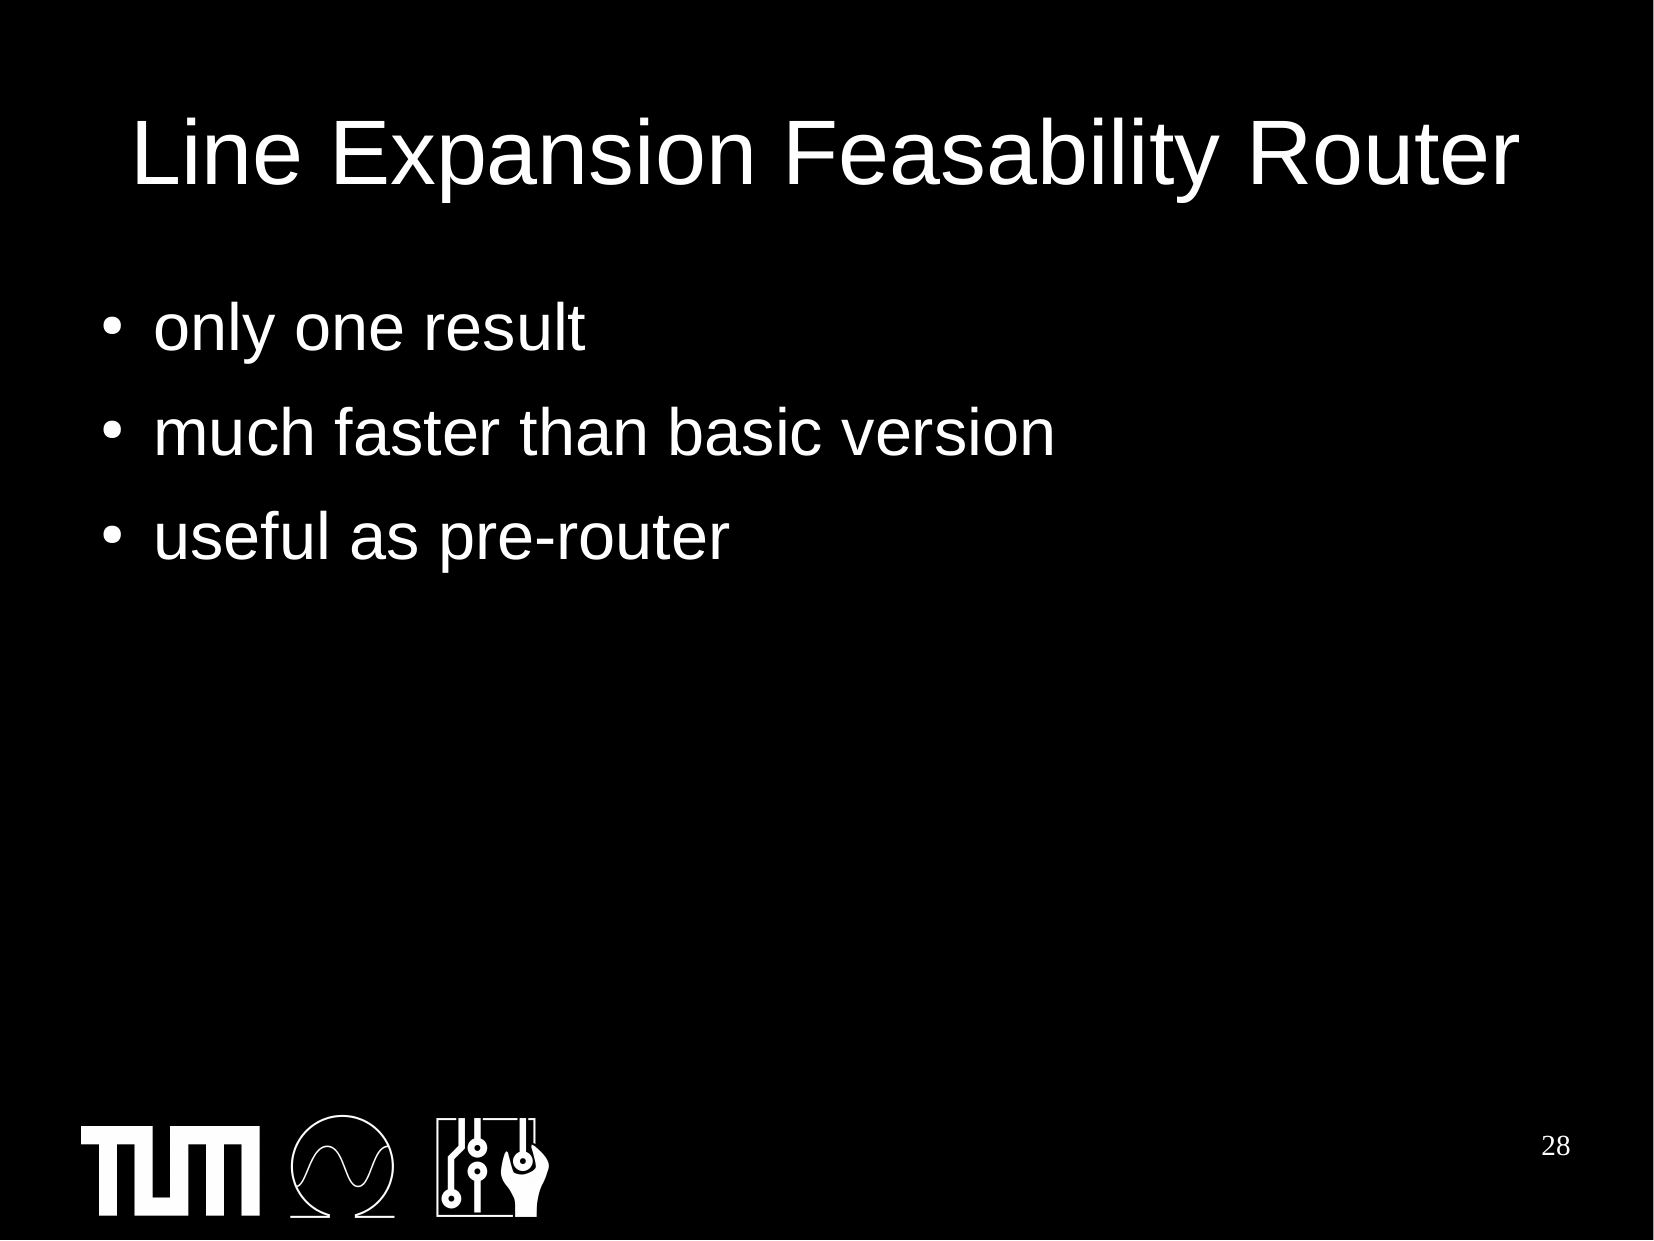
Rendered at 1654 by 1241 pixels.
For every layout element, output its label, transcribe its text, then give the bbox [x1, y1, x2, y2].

list only one result much faster than basic version useful as pre-router [82, 290, 1571, 1109]
title Line Expansion Feasability Router [82, 49, 1571, 257]
picture [425, 1109, 554, 1227]
picture [283, 1109, 402, 1227]
picture [63, 1108, 272, 1227]
